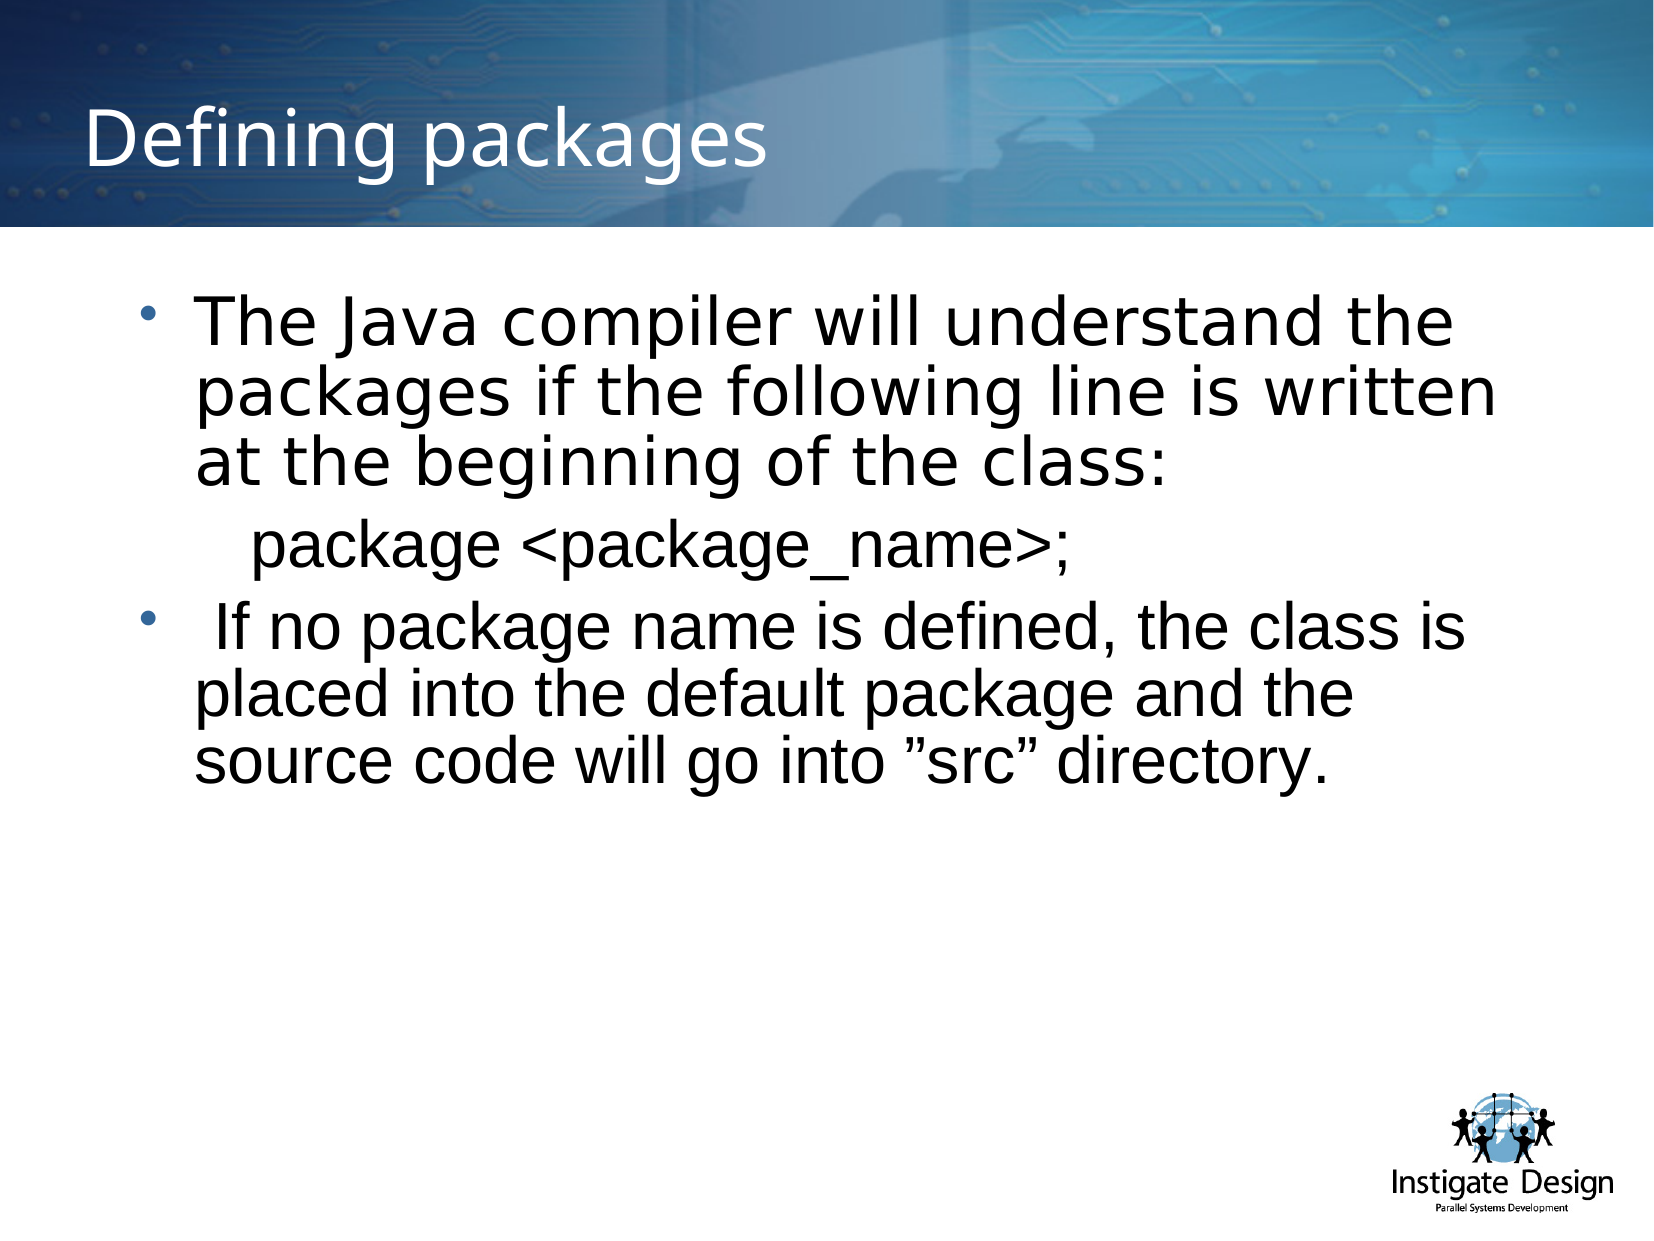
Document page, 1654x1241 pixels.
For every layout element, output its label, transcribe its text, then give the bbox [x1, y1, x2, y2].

picture [0, 0, 1654, 227]
title Defining packages [82, 49, 1570, 228]
picture [1393, 1093, 1613, 1213]
list The Java compiler will understand the packages if the following line is written at the beginning of the class: package <package_name>; If no package name is defined, the class is placed into the default package and the source code will go into ”src” directory. [82, 289, 1571, 1109]
